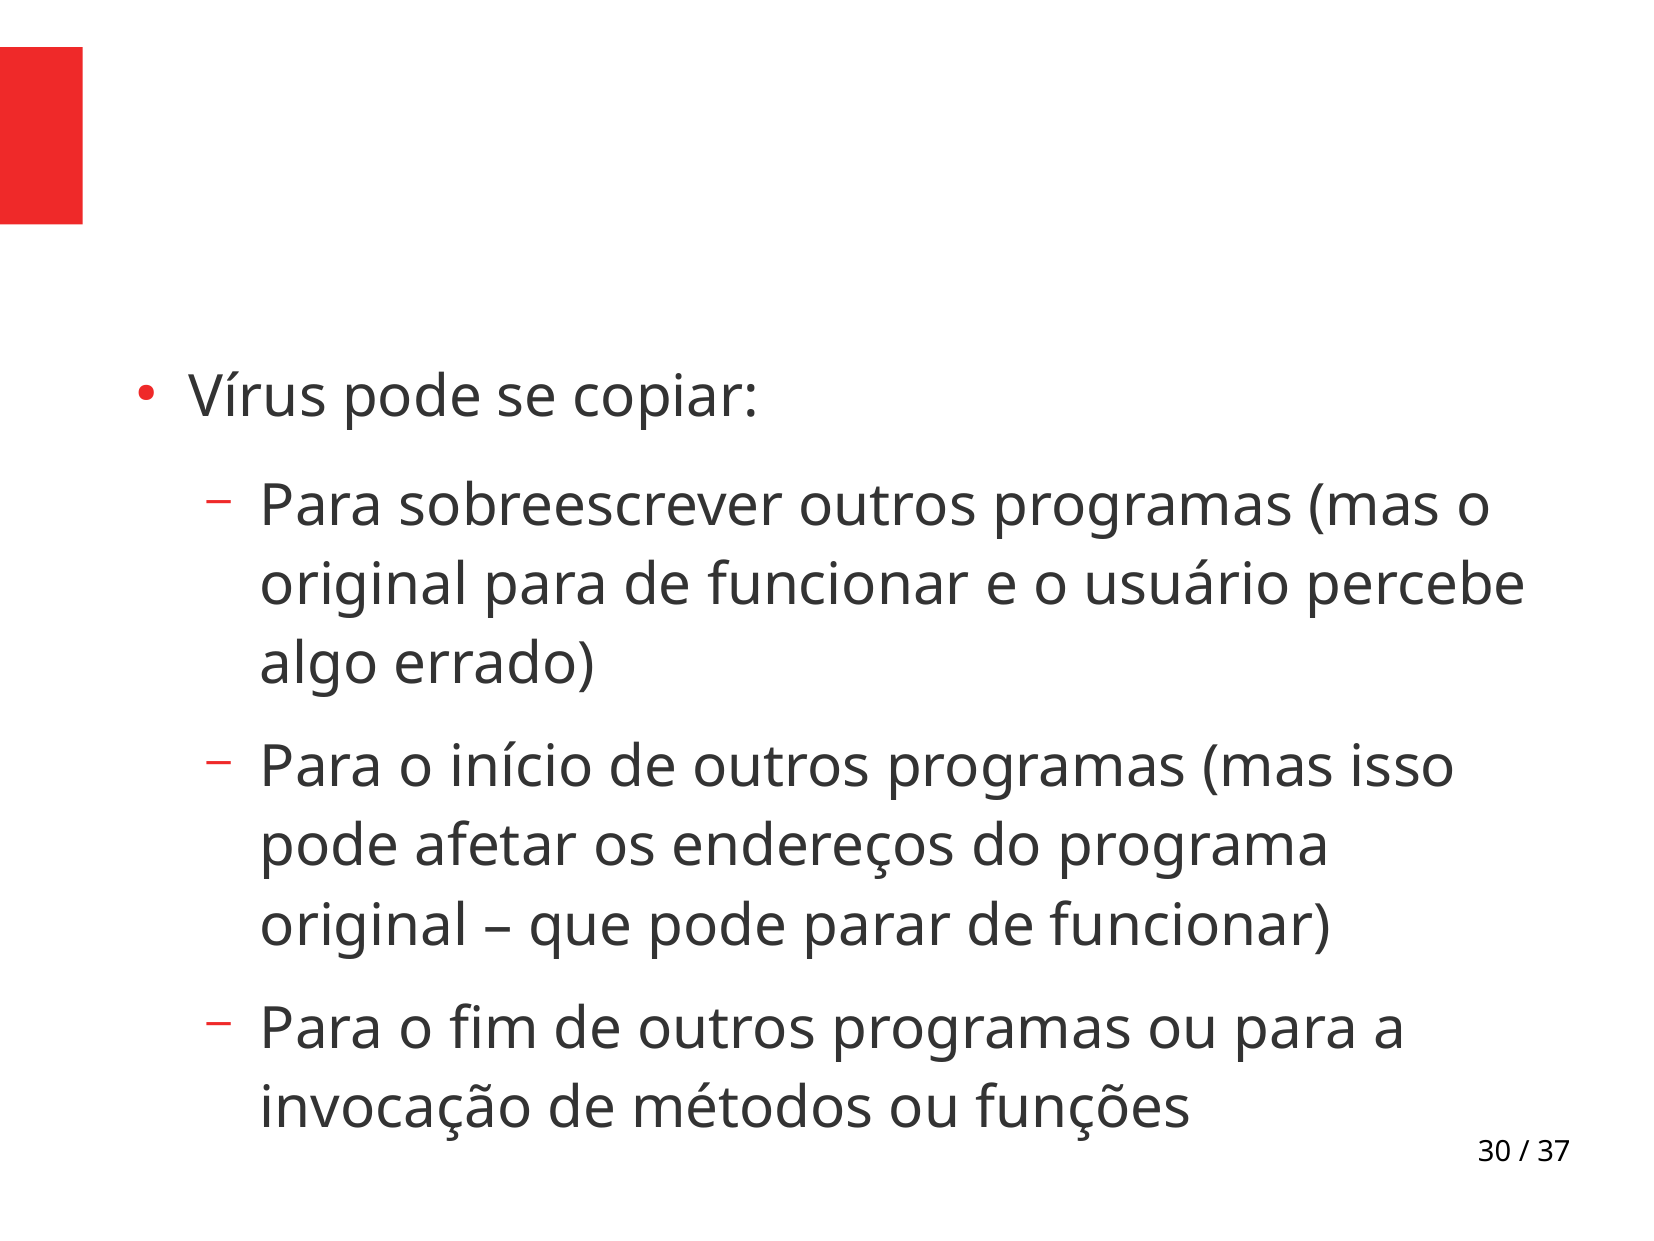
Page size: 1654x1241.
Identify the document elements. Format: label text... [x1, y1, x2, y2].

list Vírus pode se copiar: Para sobreescrever outros programas (mas o original para de funcionar e o usuário percebe algo errado) Para o início de outros programas (mas isso pode afetar os endereços do programa original – que pode parar de funcionar) Para o fim de outros programas ou para a invocação de métodos ou funções [118, 354, 1536, 1074]
